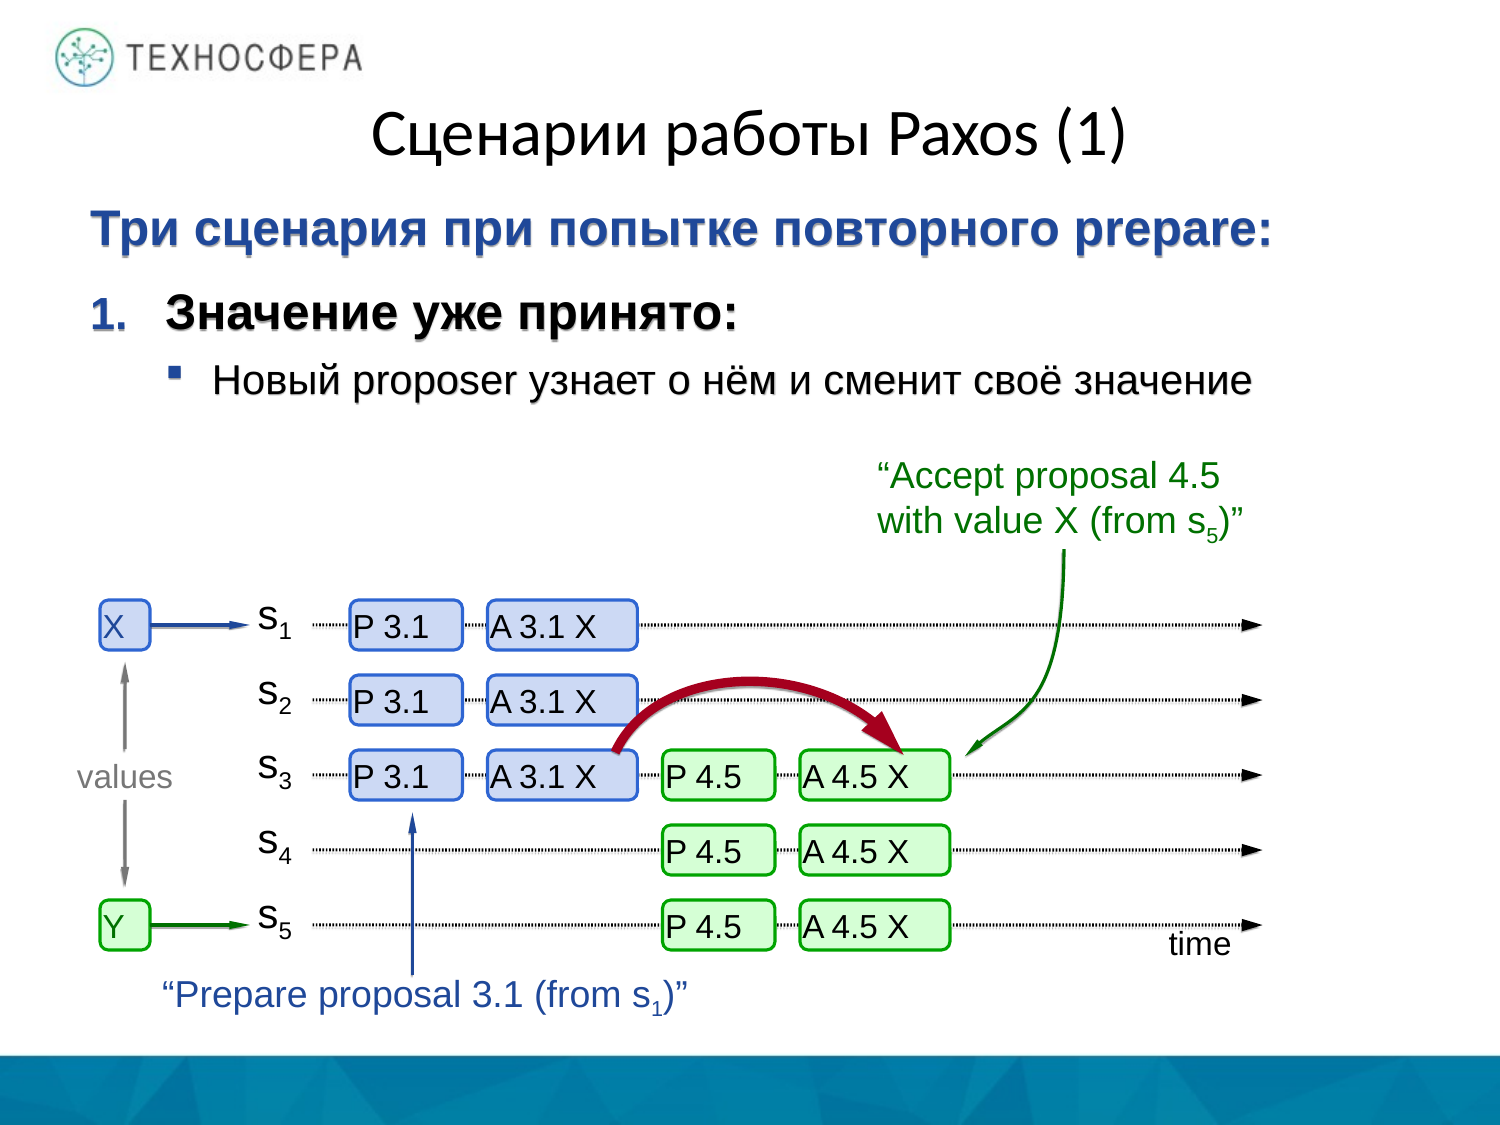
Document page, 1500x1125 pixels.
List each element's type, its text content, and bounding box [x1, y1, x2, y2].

text_box s4 [237, 812, 313, 869]
text_box s5 [237, 887, 313, 944]
list Три сценария при попытке повторного prepare: Значение уже принято: Новый proposer узнает о нём и сменит своё значение [75, 233, 1425, 438]
text_box s2 [237, 662, 313, 720]
text_box A 4.5 X [799, 750, 950, 801]
text_box P 3.1 [350, 675, 463, 726]
text_box X [99, 600, 151, 651]
text_box time [1149, 922, 1250, 963]
picture [0, 0, 1500, 1057]
text_box A 3.1 X [487, 675, 638, 726]
text_box A 3.1 X [487, 600, 638, 651]
text_box Y [99, 900, 151, 951]
text_box P 4.5 [662, 750, 775, 801]
text_box values [62, 754, 188, 795]
text_box P 3.1 [350, 600, 463, 651]
text_box s1 [237, 587, 313, 645]
text_box A 3.1 X [487, 750, 638, 801]
text_box “Accept proposal 4.5 with value X (from s5)” [862, 443, 1263, 555]
text_box P 3.1 [350, 750, 463, 801]
text_box A 4.5 X [799, 900, 950, 951]
text_box s3 [237, 737, 313, 794]
text_box P 4.5 [662, 900, 775, 951]
text_box “Prepare proposal 3.1 (from s1)” [124, 962, 725, 1029]
title Сценарии работы Paxos (1) [75, 45, 1426, 233]
text_box A 4.5 X [799, 825, 950, 876]
text_box P 4.5 [662, 825, 775, 876]
